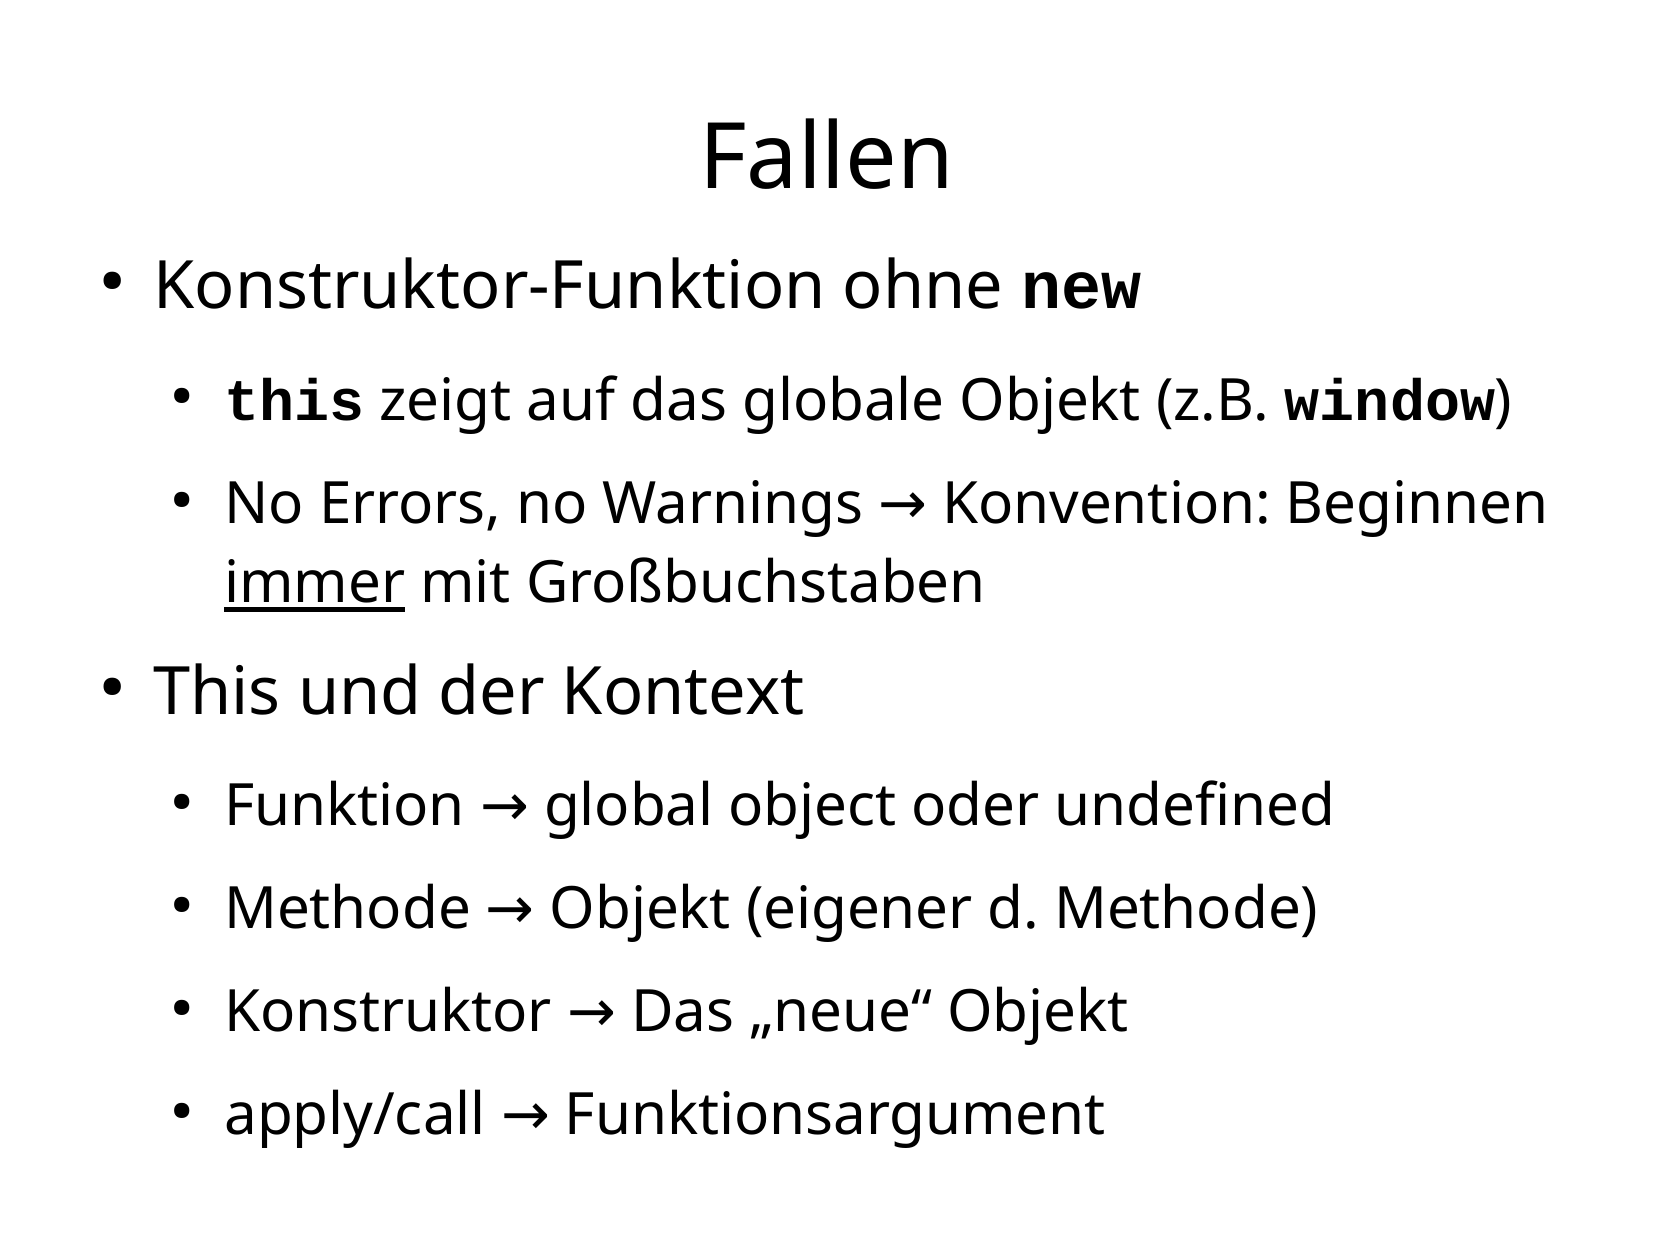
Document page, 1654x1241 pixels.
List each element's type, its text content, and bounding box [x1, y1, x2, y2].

title Fallen [82, 56, 1571, 237]
list Konstruktor-Funktion ohne new this zeigt auf das globale Objekt (z.B. window) No Errors, no Warnings → Konvention: Beginnen immer mit Großbuchstaben This und der Kontext Funktion → global object oder undefined Methode → Objekt (eigener d. Methode) Konstruktor → Das „neue“ Objekt apply/call → Funktionsargument [82, 237, 1571, 1158]
